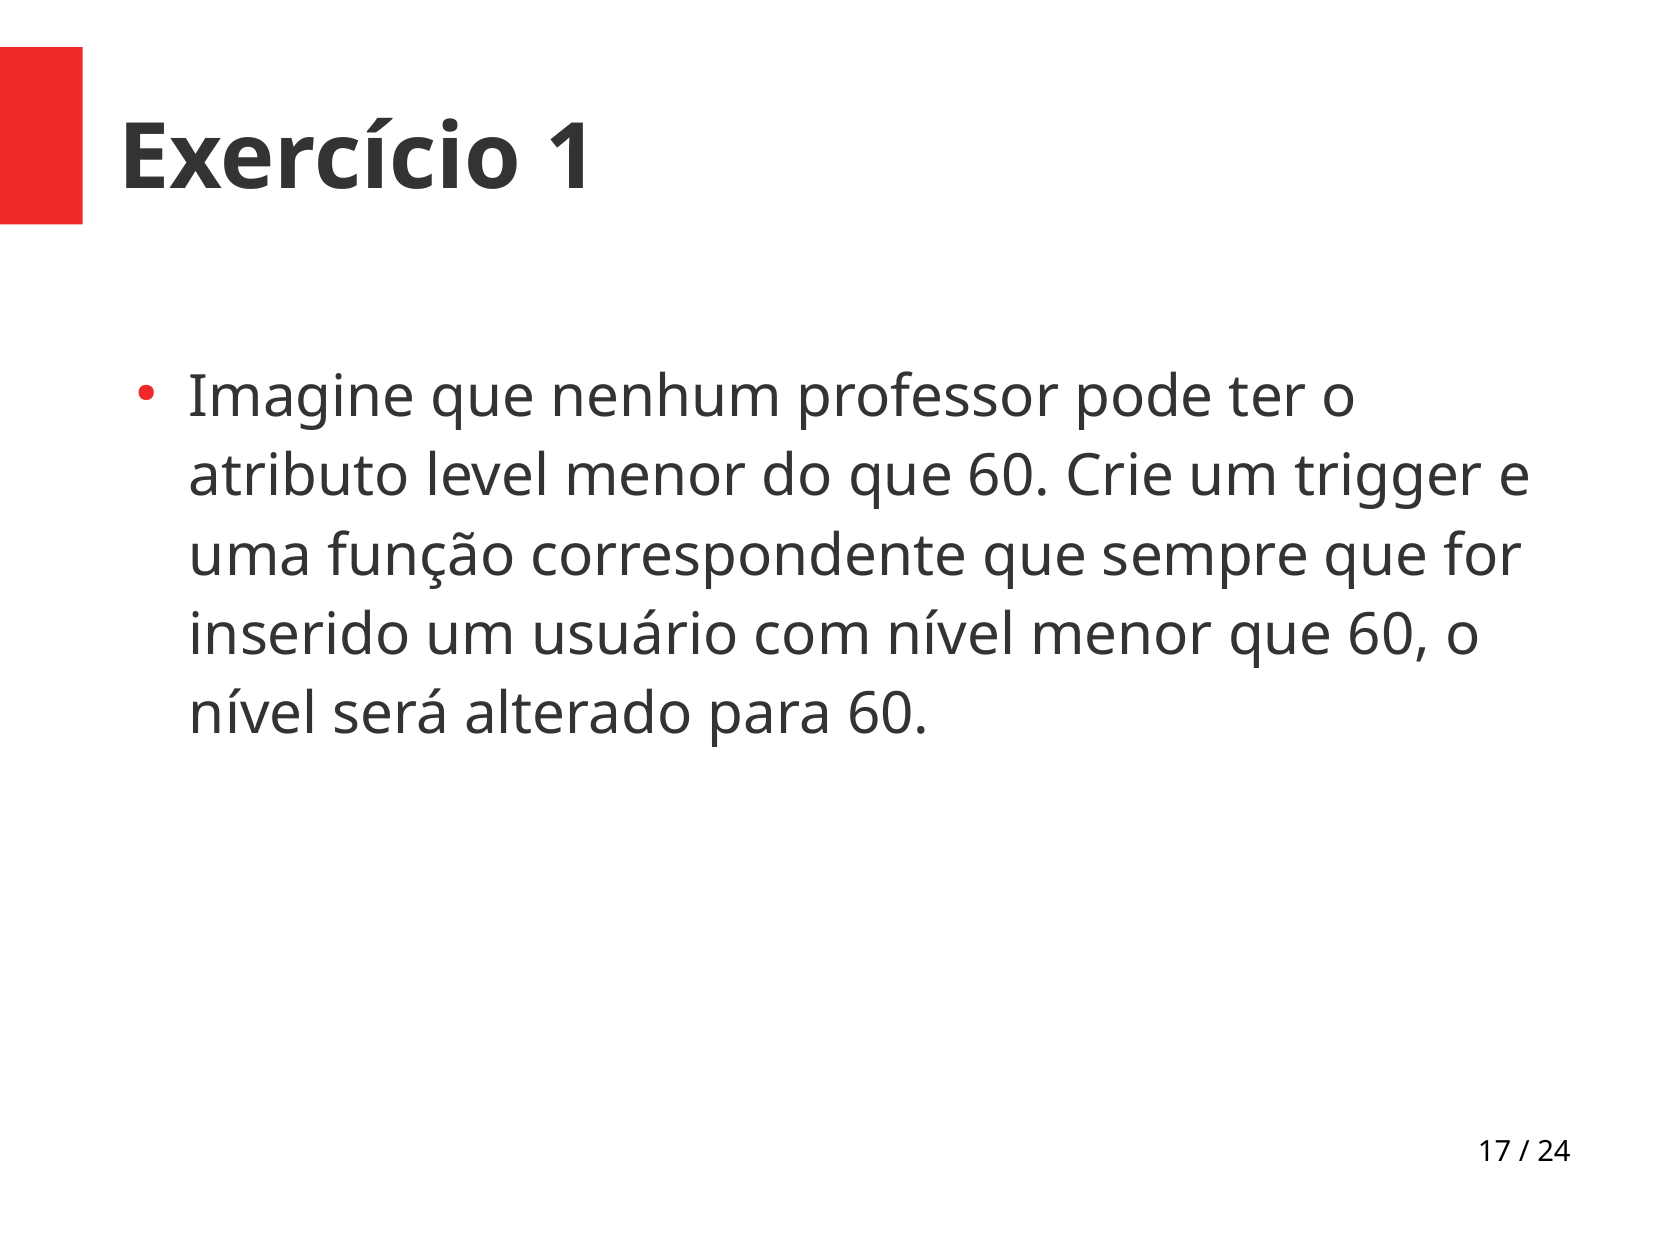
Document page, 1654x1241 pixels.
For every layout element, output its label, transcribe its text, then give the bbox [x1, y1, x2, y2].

list Imagine que nenhum professor pode ter o atributo level menor do que 60. Crie um trigger e uma função correspondente que sempre que for inserido um usuário com nível menor que 60, o nível será alterado para 60. [118, 354, 1536, 1074]
title Exercício 1 [118, 49, 1571, 257]
